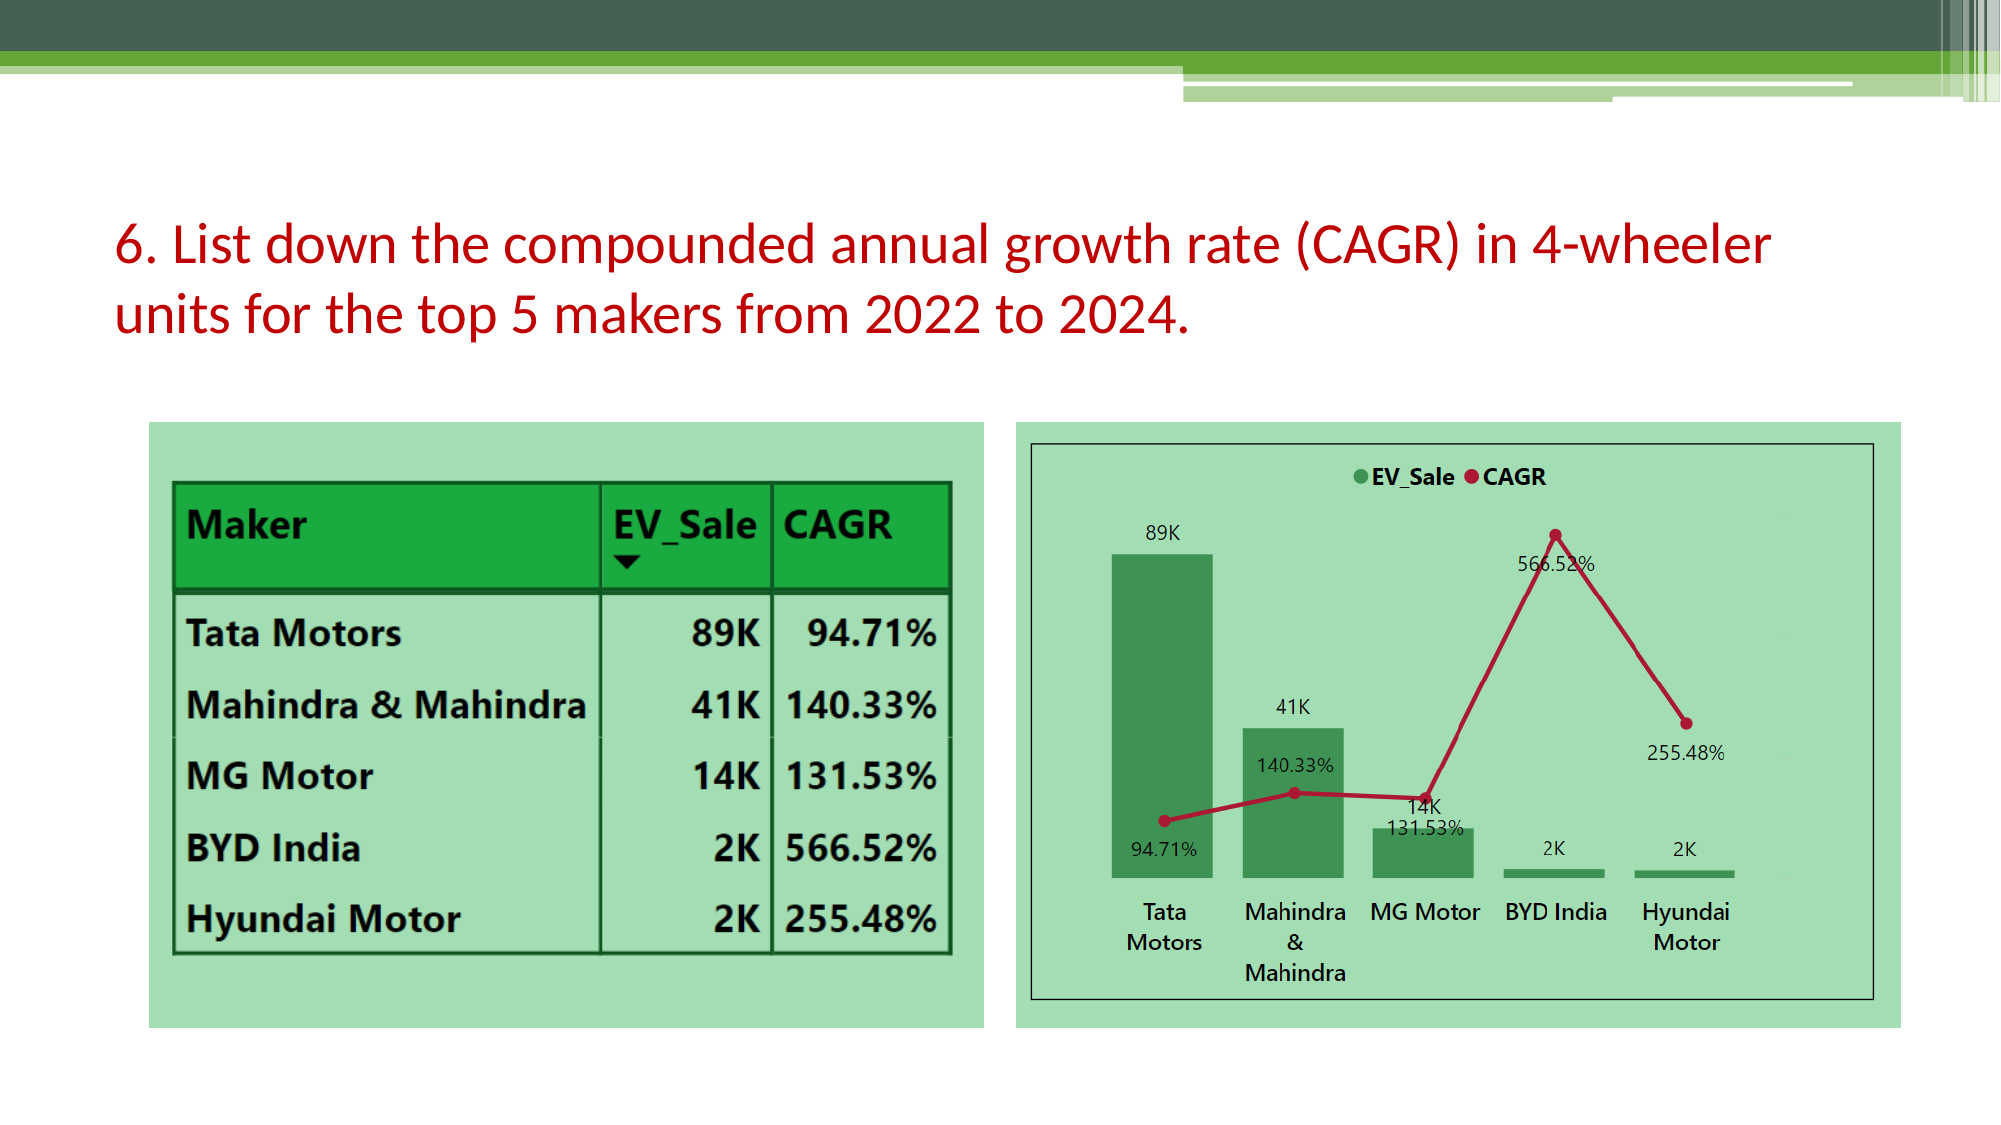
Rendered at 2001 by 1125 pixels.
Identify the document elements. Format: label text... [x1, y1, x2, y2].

picture [1016, 422, 1901, 1028]
picture [149, 422, 984, 1028]
title 6. List down the compounded annual growth rate (CAGR) in 4-wheeler units for the top 5 makers from 2022 to 2024. [99, 187, 1900, 363]
